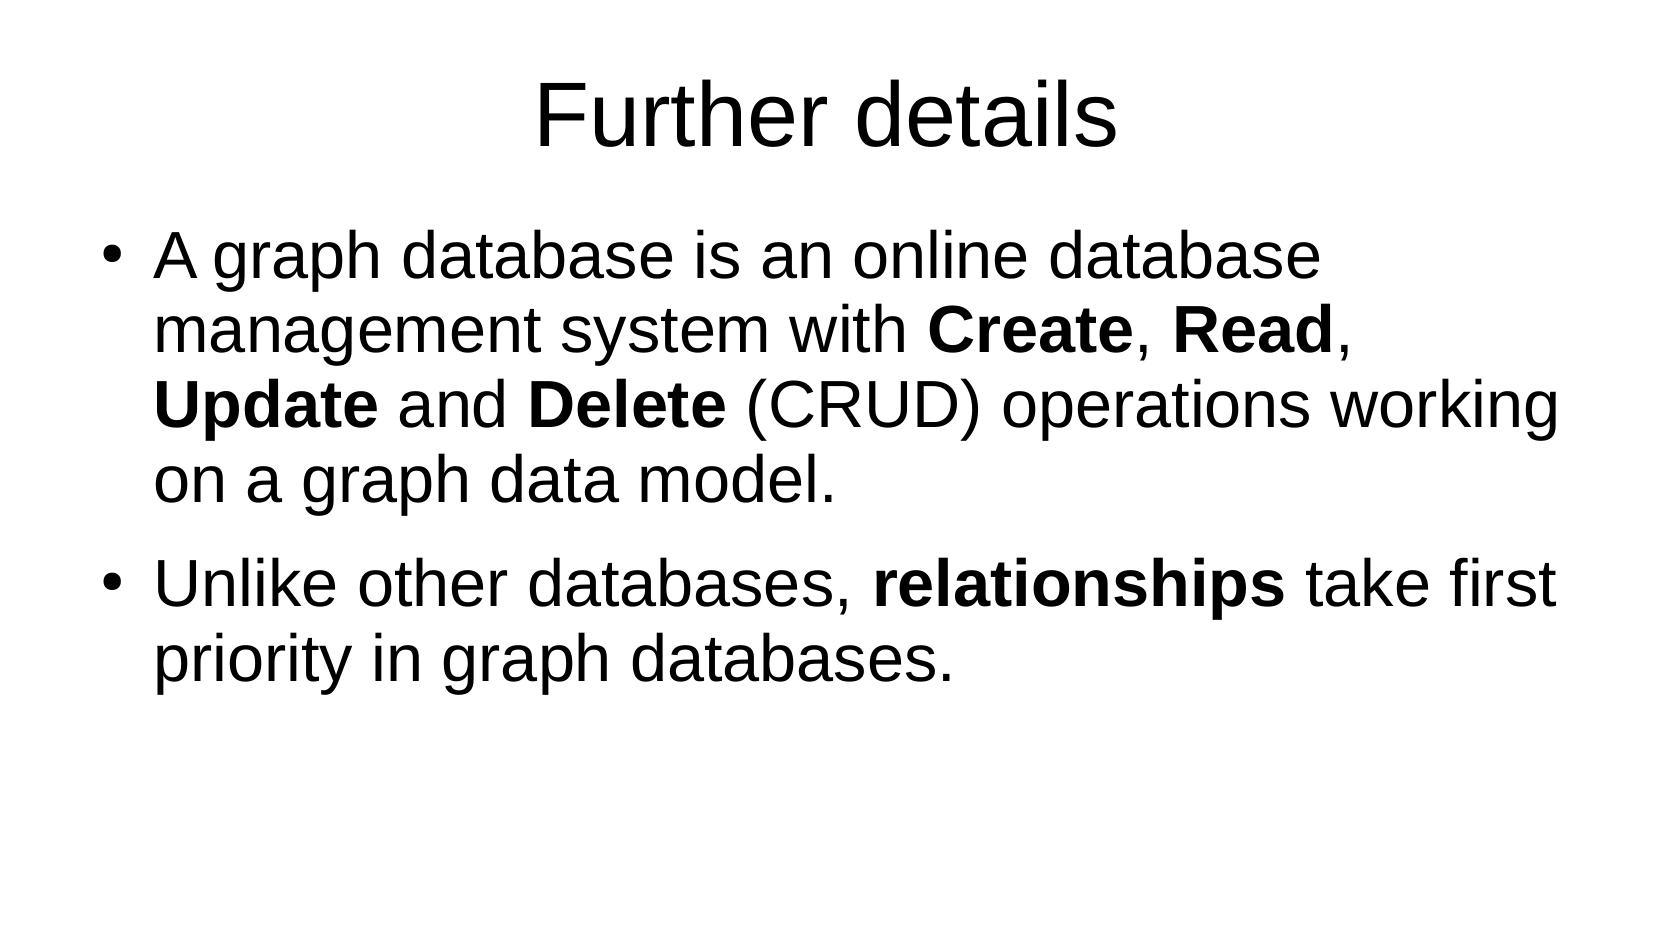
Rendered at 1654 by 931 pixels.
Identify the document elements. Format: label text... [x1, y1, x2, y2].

list A graph database is an online database management system with Create, Read, Update and Delete (CRUD) operations working on a graph data model. Unlike other databases, relationships take first priority in graph databases. [82, 217, 1571, 758]
title Further details [82, 37, 1571, 193]
